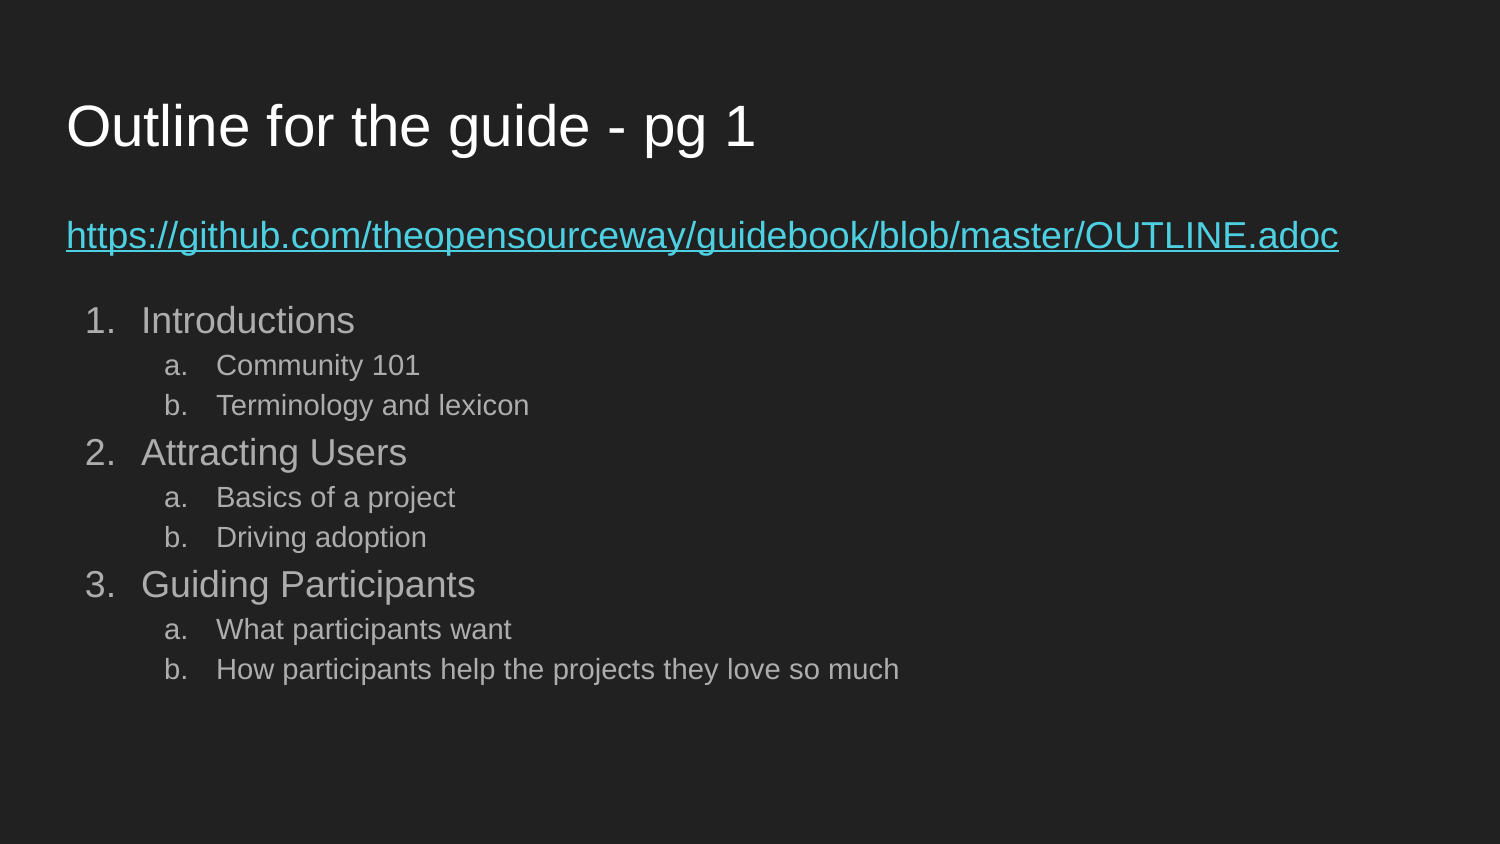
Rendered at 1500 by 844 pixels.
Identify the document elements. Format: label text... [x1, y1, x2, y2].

list https://github.com/theopensourceway/guidebook/blob/master/OUTLINE.adoc Introductions Community 101 Terminology and lexicon Attracting Users Basics of a project Driving adoption Guiding Participants What participants want How participants help the projects they love so much [51, 189, 1449, 750]
title Outline for the guide - pg 1 [51, 72, 1449, 167]
